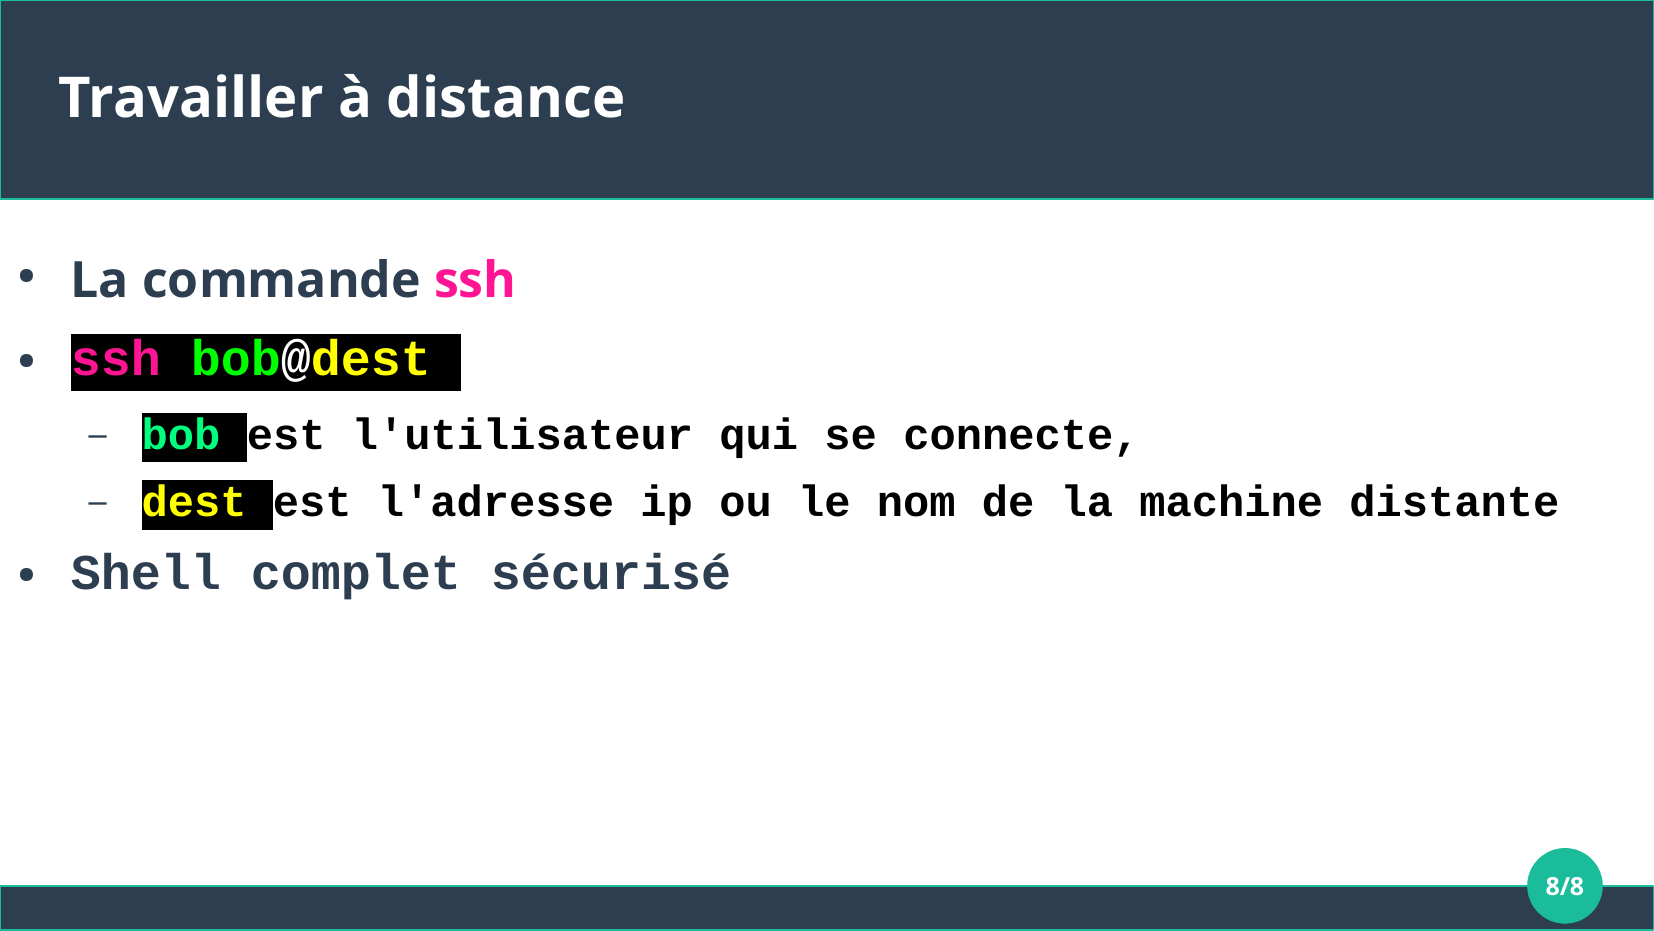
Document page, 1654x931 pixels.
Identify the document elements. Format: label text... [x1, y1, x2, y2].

list La commande ssh ssh bob@dest bob est l'utilisateur qui se connecte, dest est l'adresse ip ou le nom de la machine distante Shell complet sécurisé [0, 243, 1654, 864]
title Travailler à distance [59, 37, 1595, 155]
